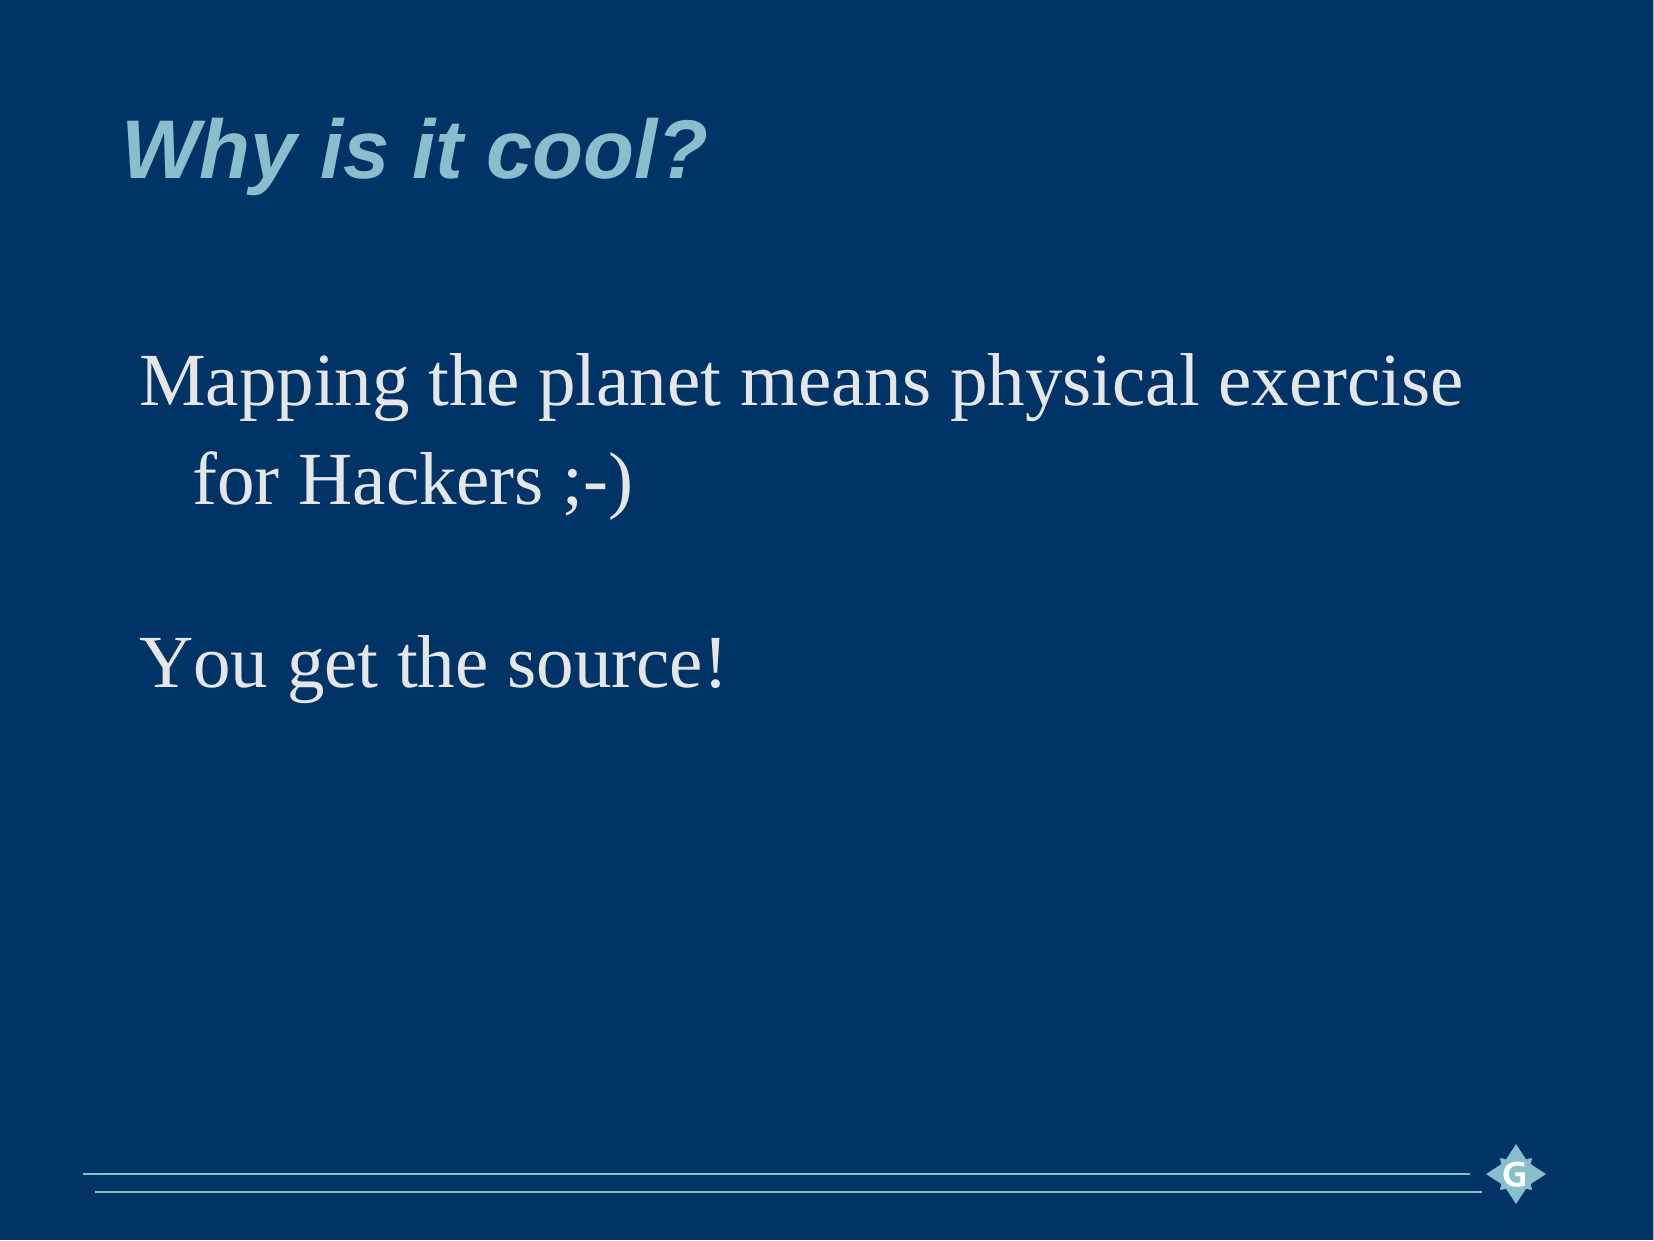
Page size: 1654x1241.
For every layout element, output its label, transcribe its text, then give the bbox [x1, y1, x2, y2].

picture [1486, 1144, 1546, 1204]
list Mapping the planet means physical exercise for Hackers ;-) You get the source! [121, 322, 1561, 1118]
title Why is it cool? [121, 53, 1534, 247]
